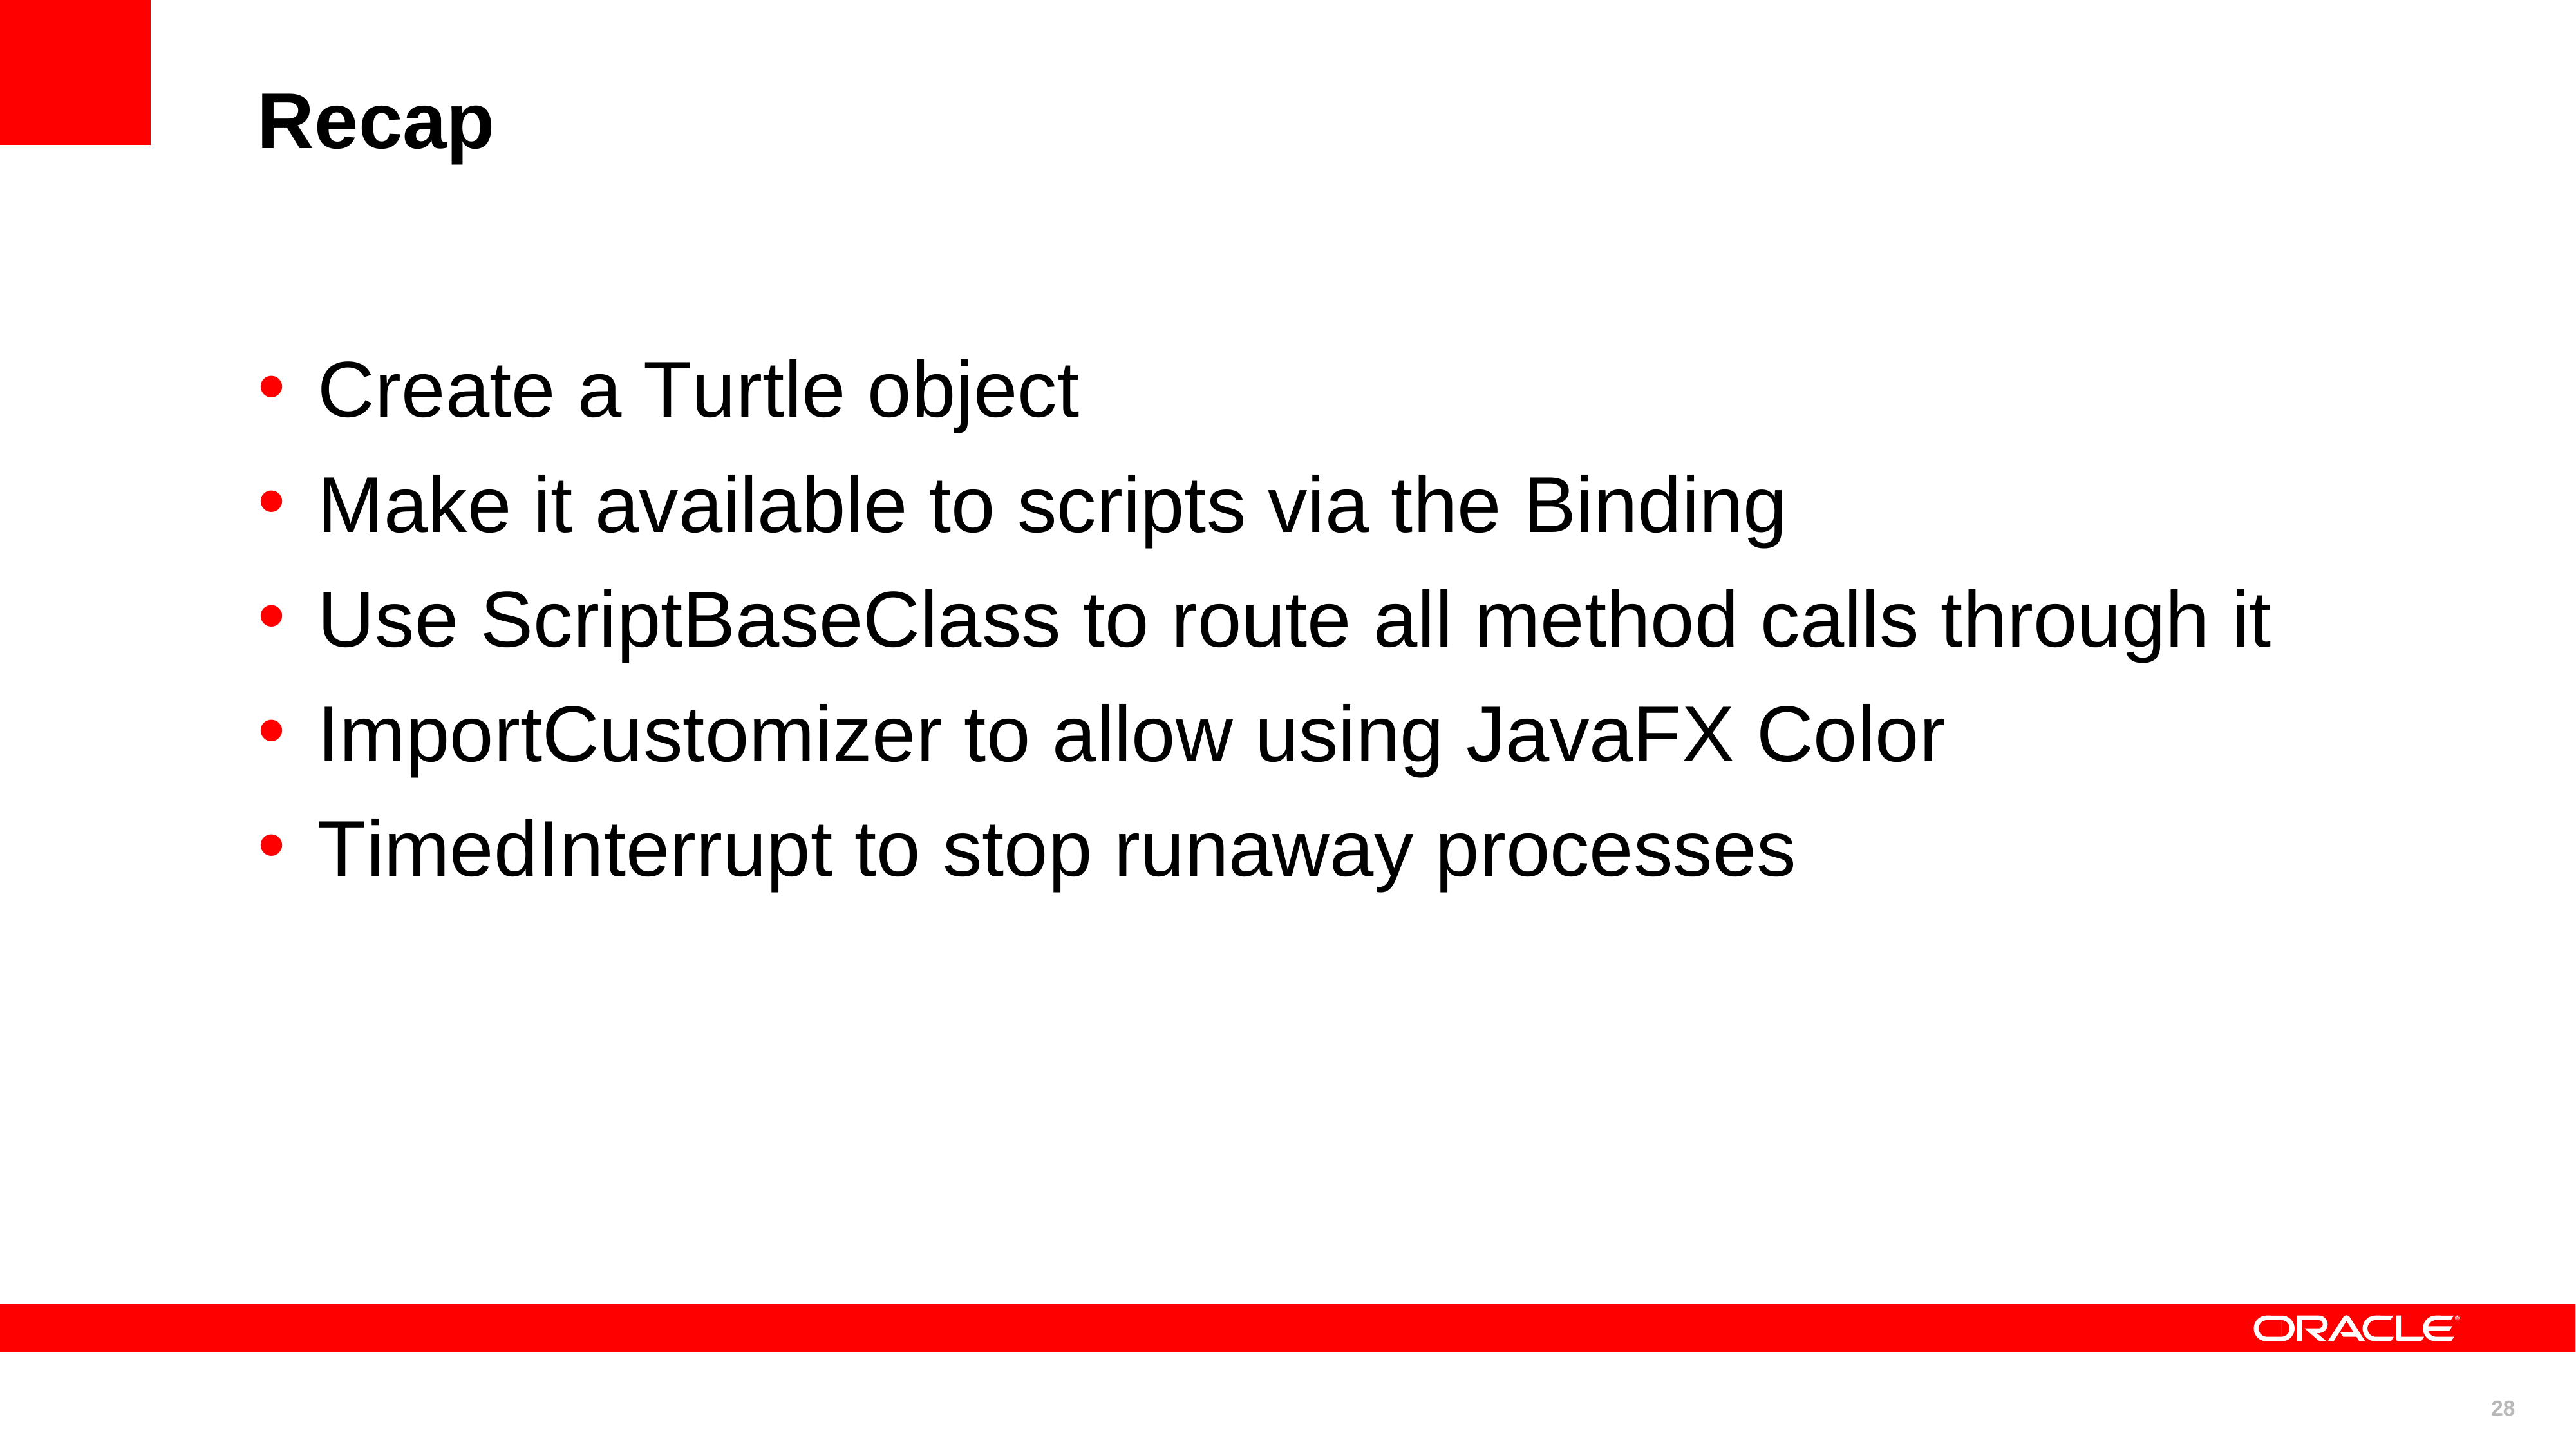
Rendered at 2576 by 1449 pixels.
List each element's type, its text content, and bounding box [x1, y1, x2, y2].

list Create a Turtle object Make it available to scripts via the Binding Use ScriptBaseClass to route all method calls through it ImportCustomizer to allow using JavaFX Color TimedInterrupt to stop runaway processes [258, 337, 2318, 1256]
picture [0, 1304, 2576, 1352]
title Recap [257, 69, 2318, 251]
picture [0, 0, 151, 145]
